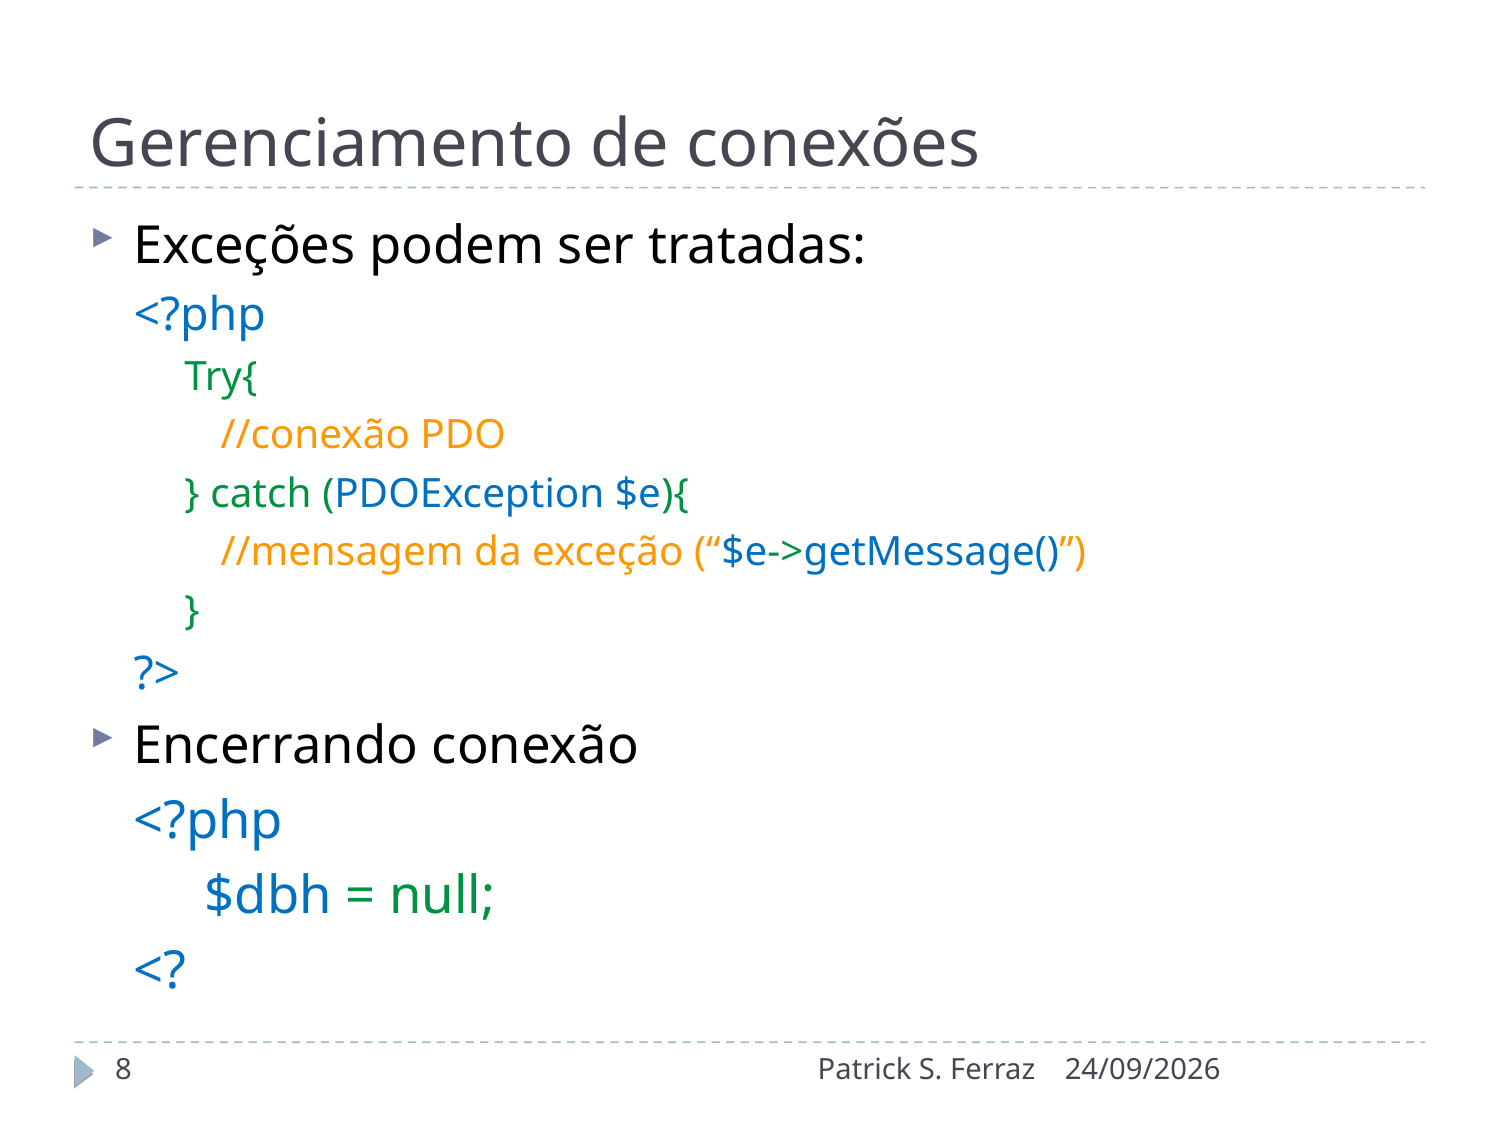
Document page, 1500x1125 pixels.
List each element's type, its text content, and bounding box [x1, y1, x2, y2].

slide_number <número> [100, 1042, 426, 1103]
footer Patrick S. Ferraz [475, 1042, 1051, 1103]
title Gerenciamento de conexões [75, 24, 1425, 188]
slide_number 08/07/2017 [1051, 1042, 1426, 1103]
list Exceções podem ser tratadas: <?php Try{ //conexão PDO } catch (PDOException $e){ //mensagem da exceção (“$e->getMessage()”) } ?> Encerrando conexão <?php $dbh = null; <? [75, 200, 1425, 1010]
